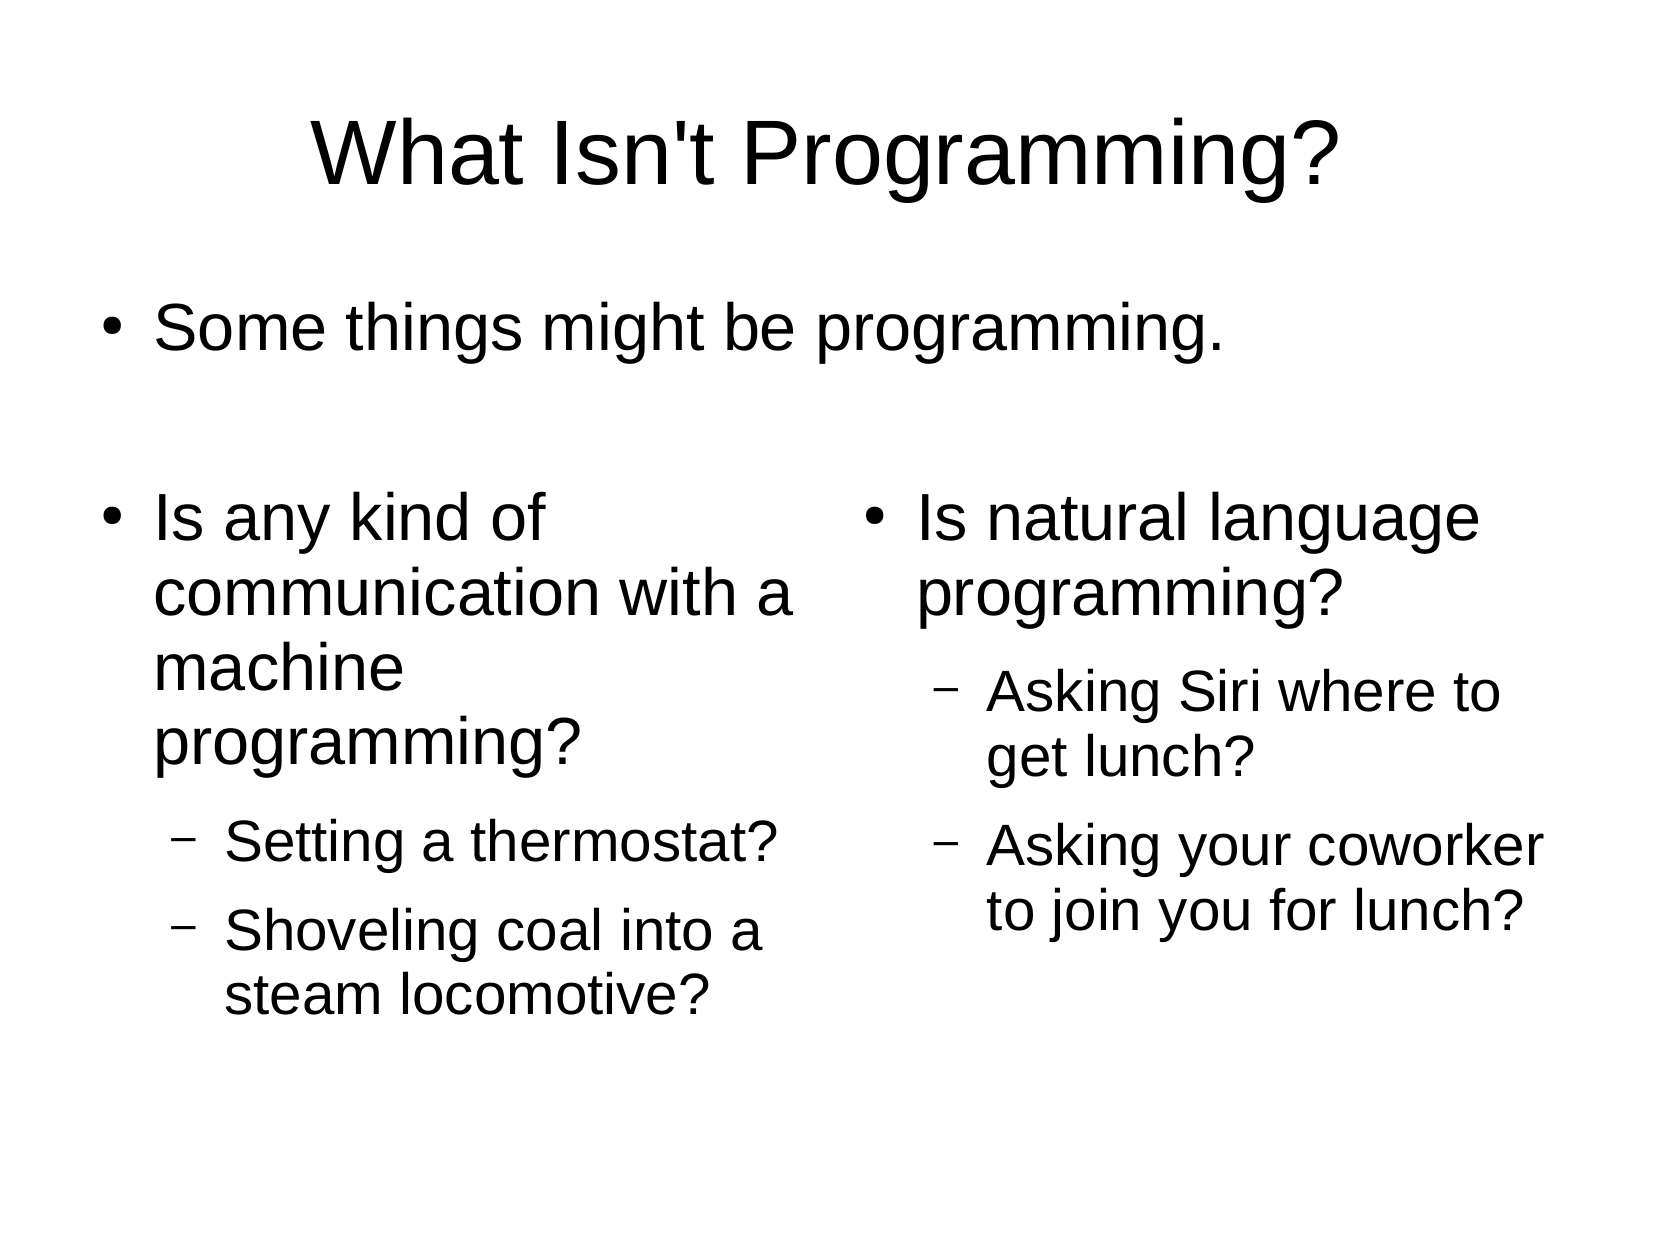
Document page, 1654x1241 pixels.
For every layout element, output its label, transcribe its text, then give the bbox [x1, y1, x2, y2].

list Is any kind of communication with a machine programming? Setting a thermostat? Shoveling coal into a steam locomotive? [82, 480, 809, 1109]
list Some things might be programming. [82, 290, 1576, 406]
title What Isn't Programming? [82, 49, 1571, 257]
list Is natural language programming? Asking Siri where to get lunch? Asking your coworker to join you for lunch? [845, 480, 1572, 1109]
